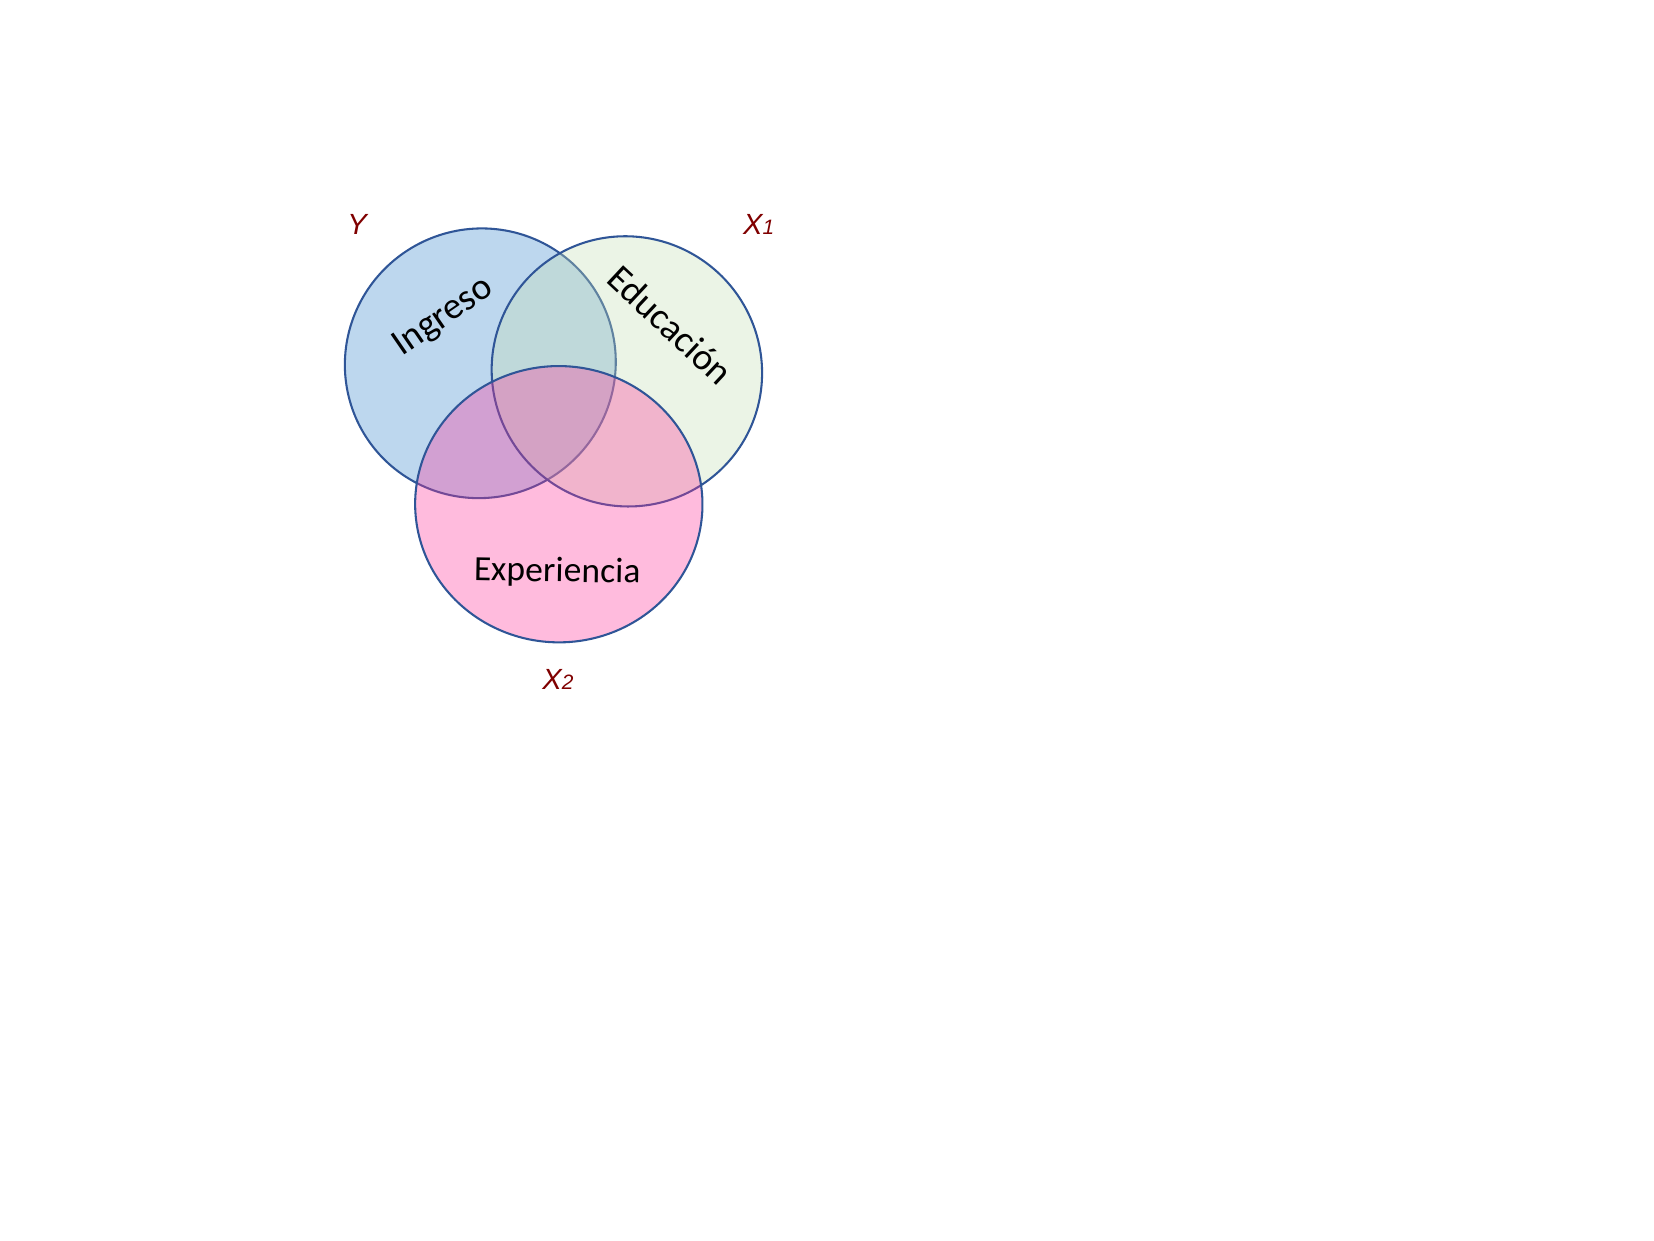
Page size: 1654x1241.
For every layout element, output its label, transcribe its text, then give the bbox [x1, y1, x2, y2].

text_box Educación [491, 236, 763, 485]
text_box X1 [728, 200, 814, 300]
text_box Ingreso [344, 228, 560, 483]
text_box Experiencia [415, 366, 703, 643]
text_box X2 [527, 655, 613, 755]
text_box Y [332, 200, 393, 258]
